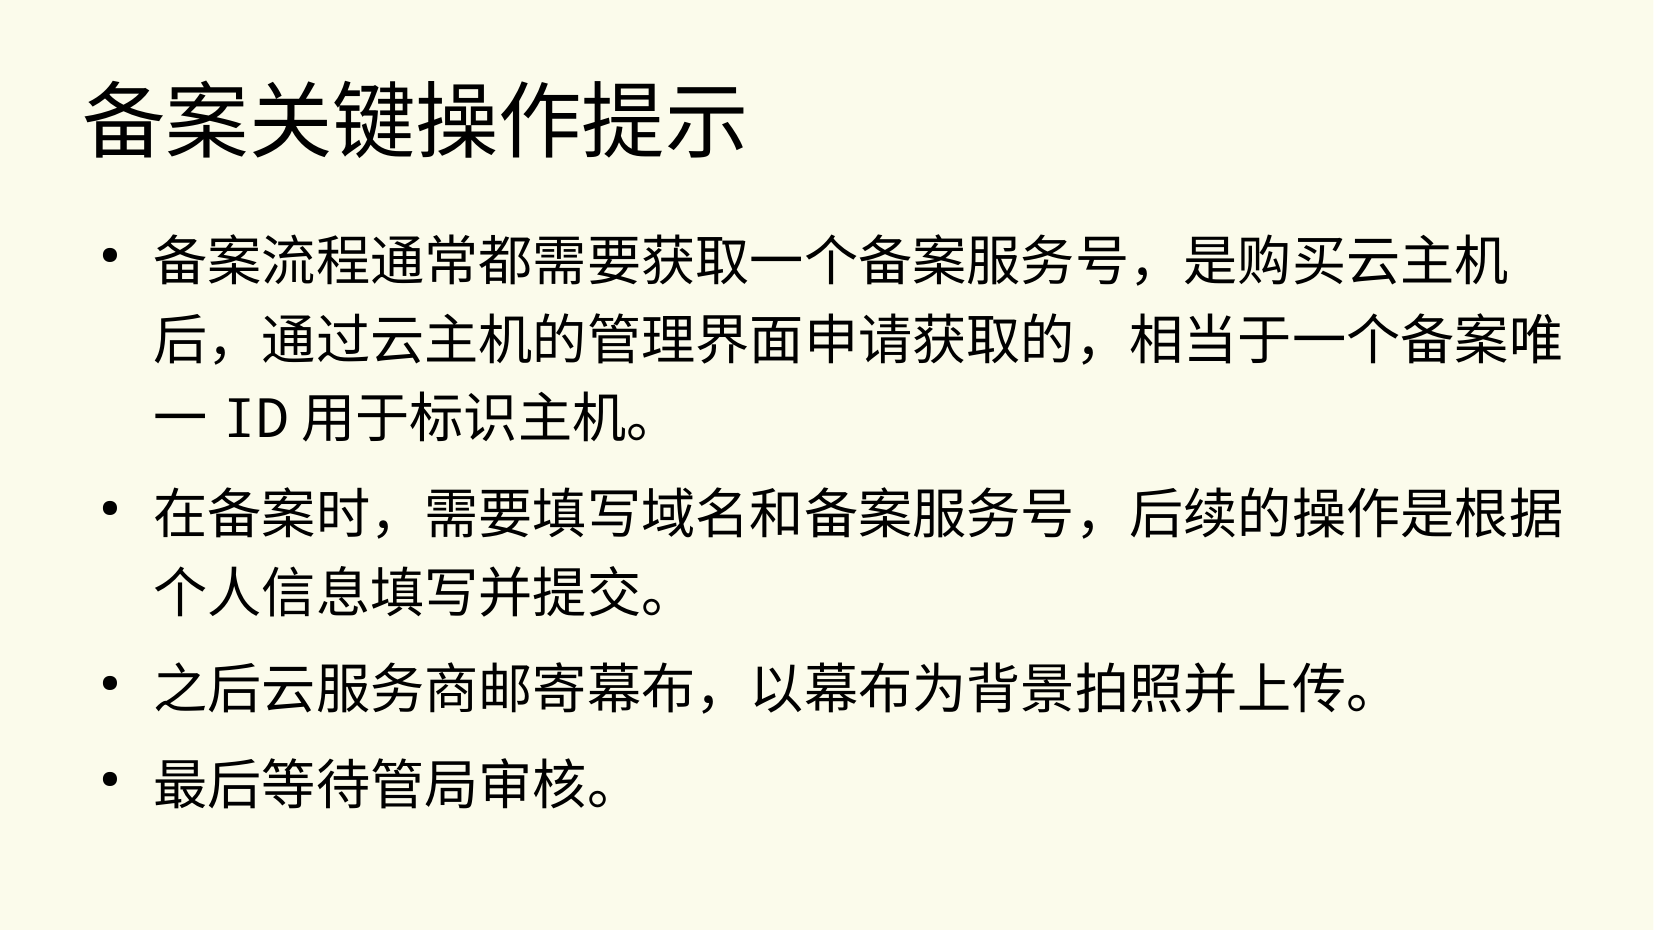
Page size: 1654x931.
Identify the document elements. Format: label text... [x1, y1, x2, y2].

title 备案关键操作提示 [82, 37, 1571, 193]
list 备案流程通常都需要获取一个备案服务号，是购买云主机后，通过云主机的管理界面申请获取的，相当于一个备案唯一ID用于标识主机。 在备案时，需要填写域名和备案服务号，后续的操作是根据个人信息填写并提交。 之后云服务商邮寄幕布，以幕布为背景拍照并上传。 最后等待管局审核。 [82, 217, 1571, 848]
